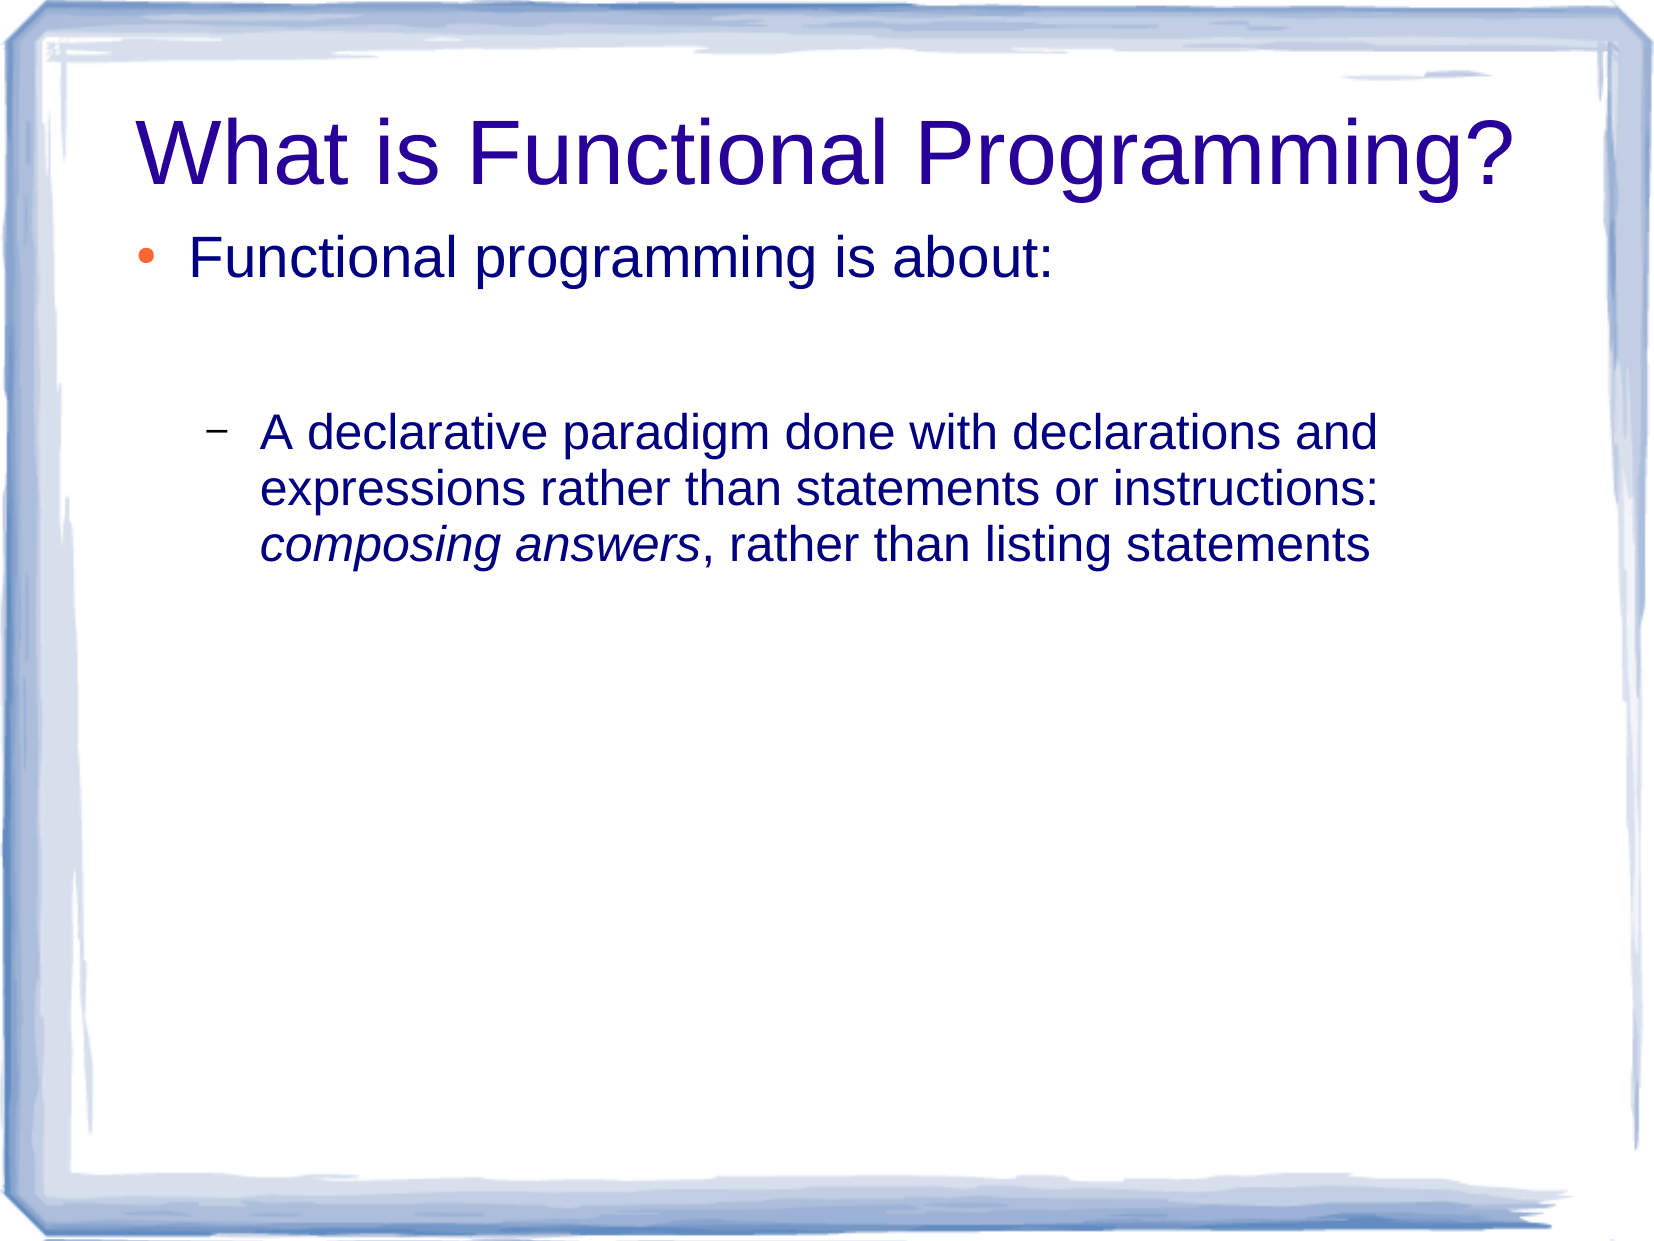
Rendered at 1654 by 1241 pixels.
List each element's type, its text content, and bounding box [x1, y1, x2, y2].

picture [0, 0, 1654, 1241]
title What is Functional Programming? [82, 49, 1571, 257]
list Functional programming is about: A declarative paradigm done with declarations and expressions rather than statements or instructions: composing answers, rather than listing statements [118, 224, 1571, 1106]
